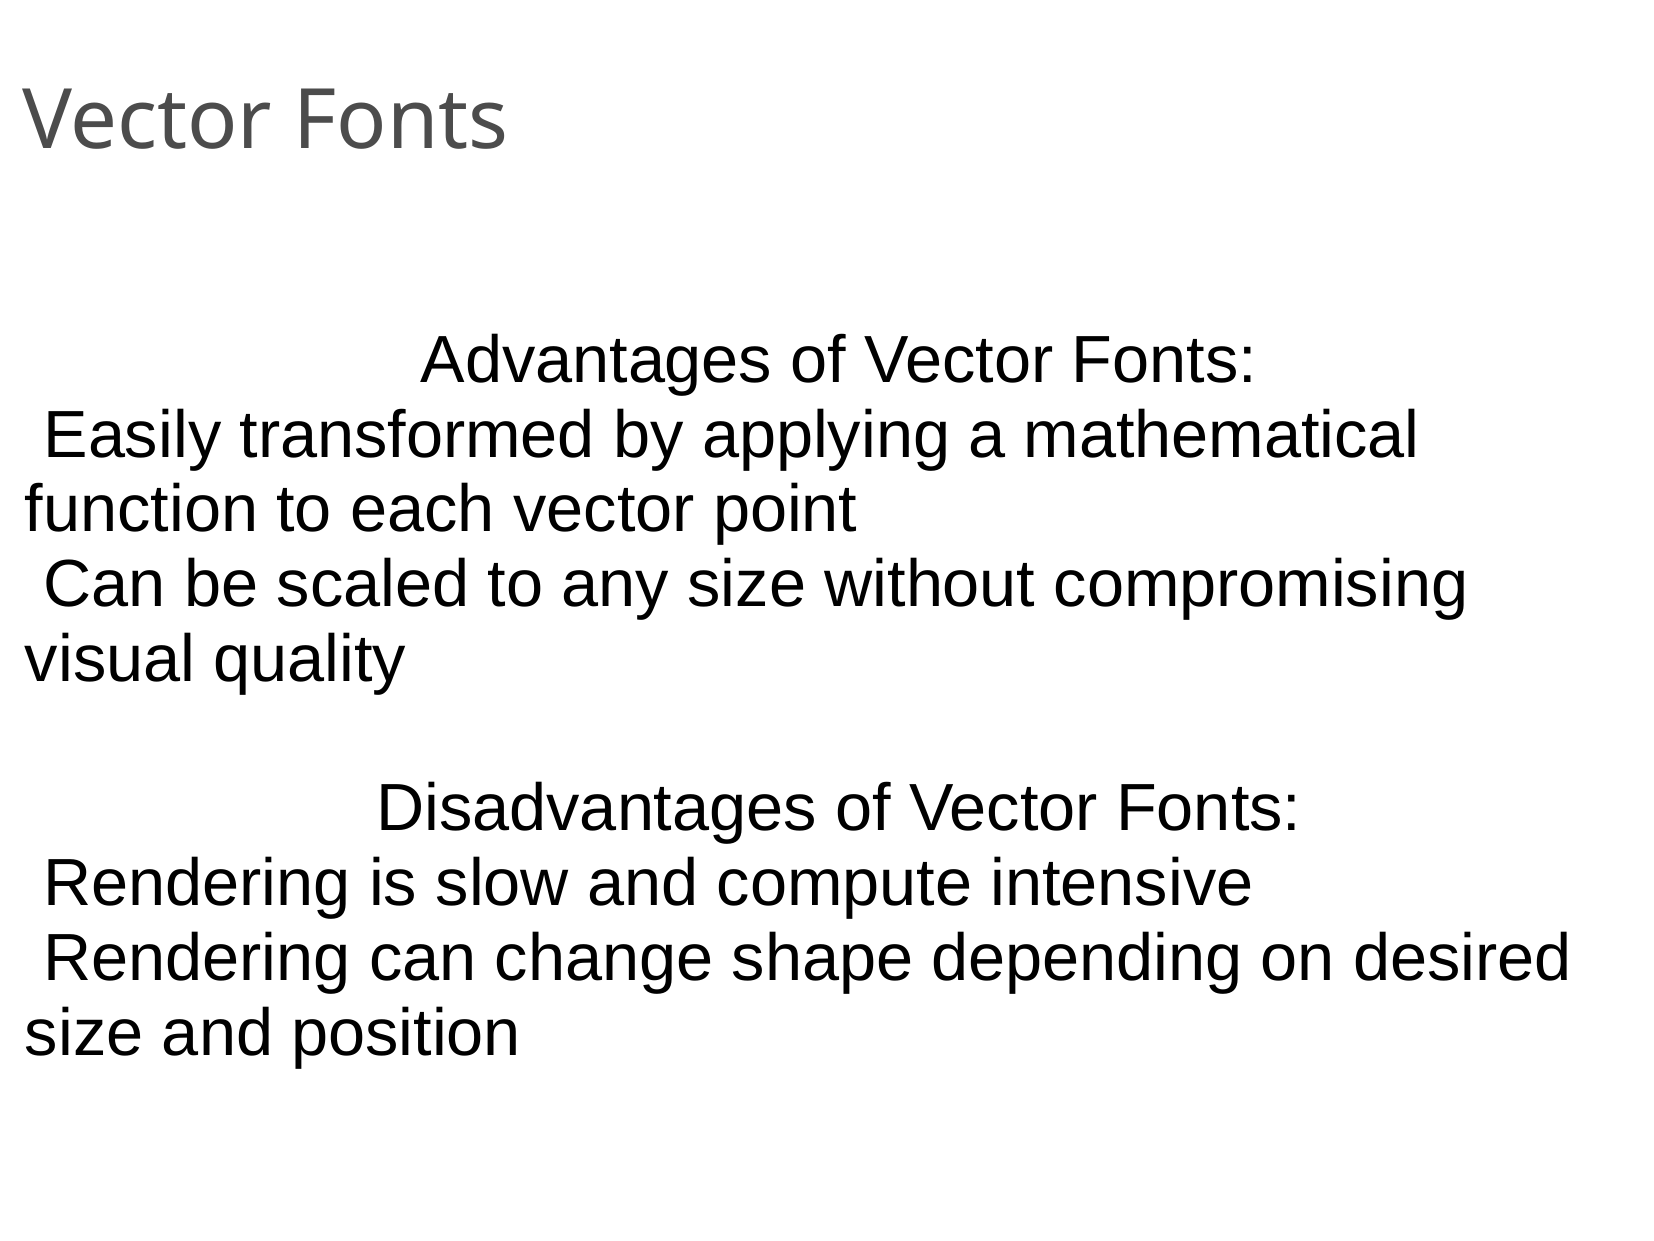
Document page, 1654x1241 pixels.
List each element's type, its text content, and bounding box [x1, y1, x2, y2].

title Vector Fonts [22, 26, 1654, 205]
subtitle Advantages of Vector Fonts: Easily transformed by applying a mathematical function to each vector point Can be scaled to any size without compromising visual quality Disadvantages of Vector Fonts: Rendering is slow and compute intensive Rendering can change shape depending on desired size and position [25, 233, 1654, 1158]
